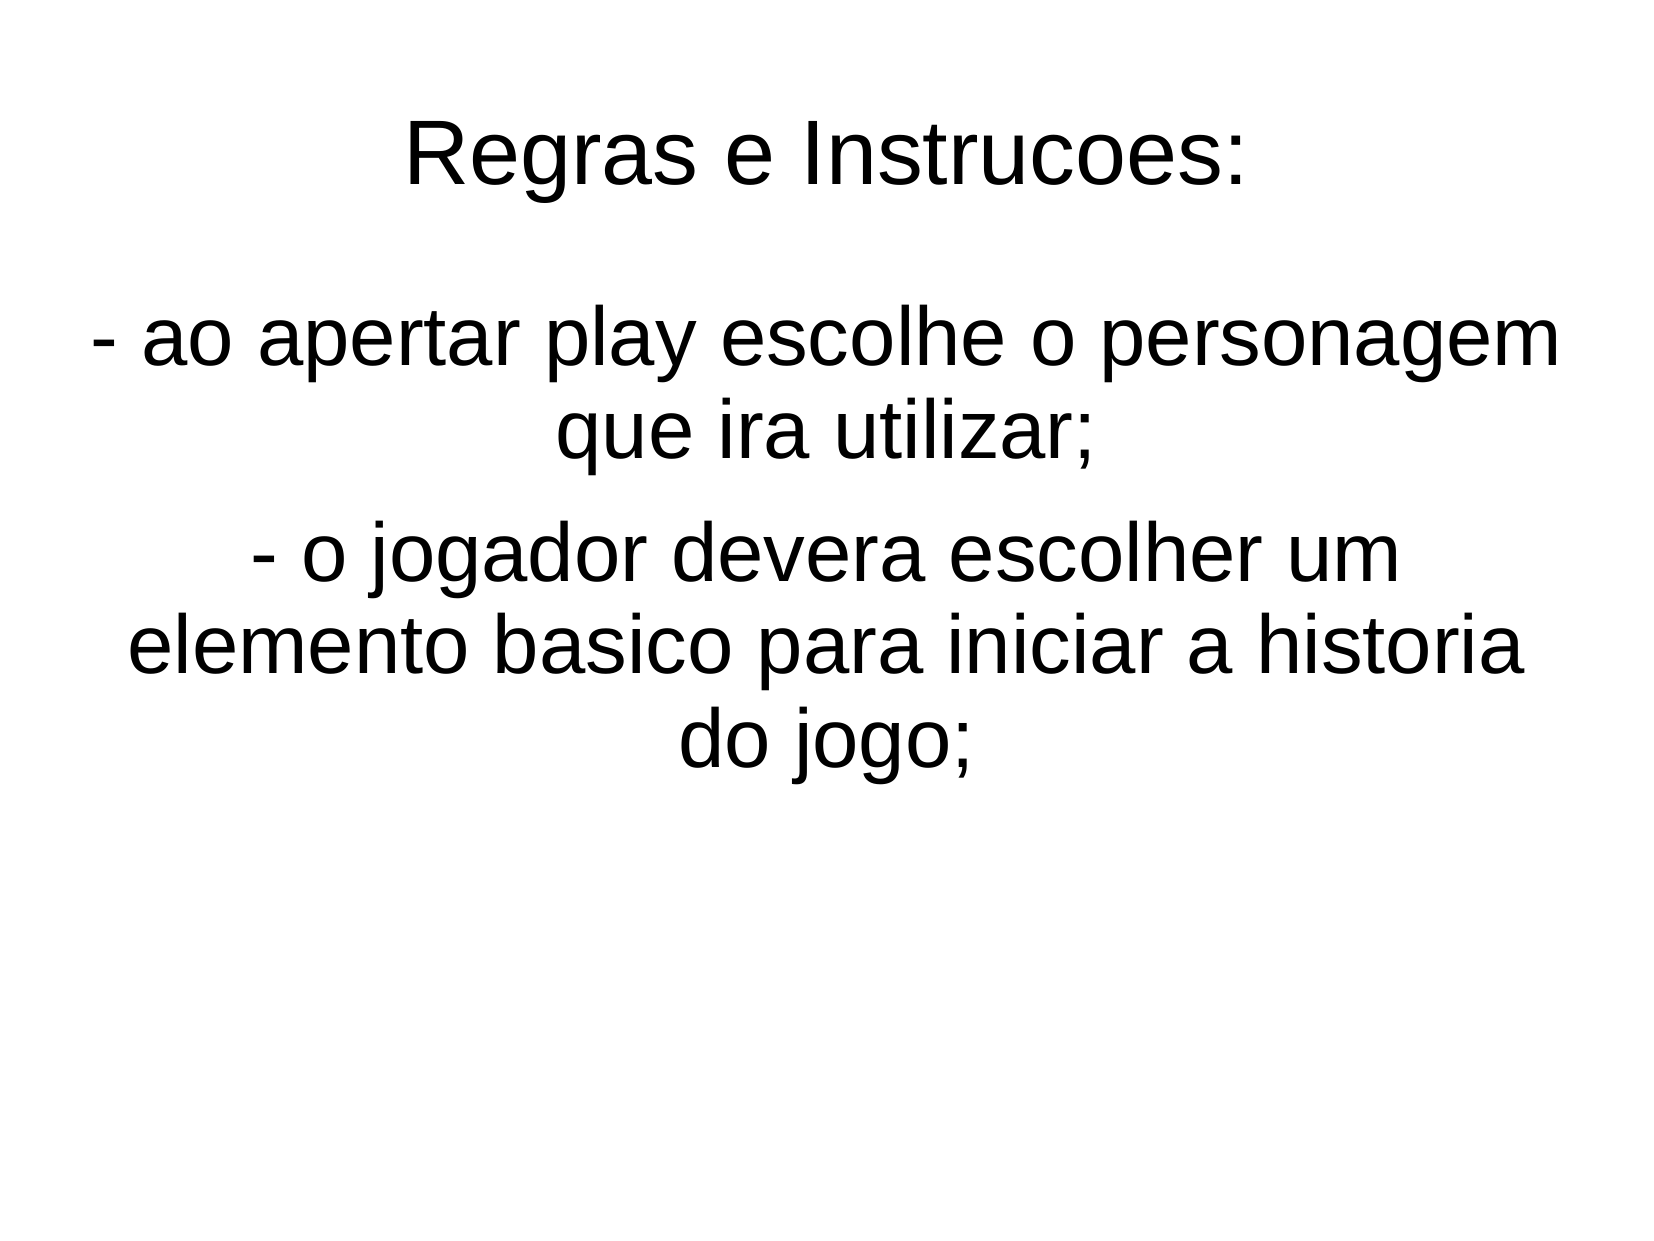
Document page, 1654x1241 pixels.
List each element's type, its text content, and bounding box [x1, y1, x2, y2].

list - ao apertar play escolhe o personagem que ira utilizar; - o jogador devera escolher um elemento basico para iniciar a historia do jogo; [82, 290, 1571, 1010]
title Regras e Instrucoes: [82, 49, 1571, 257]
